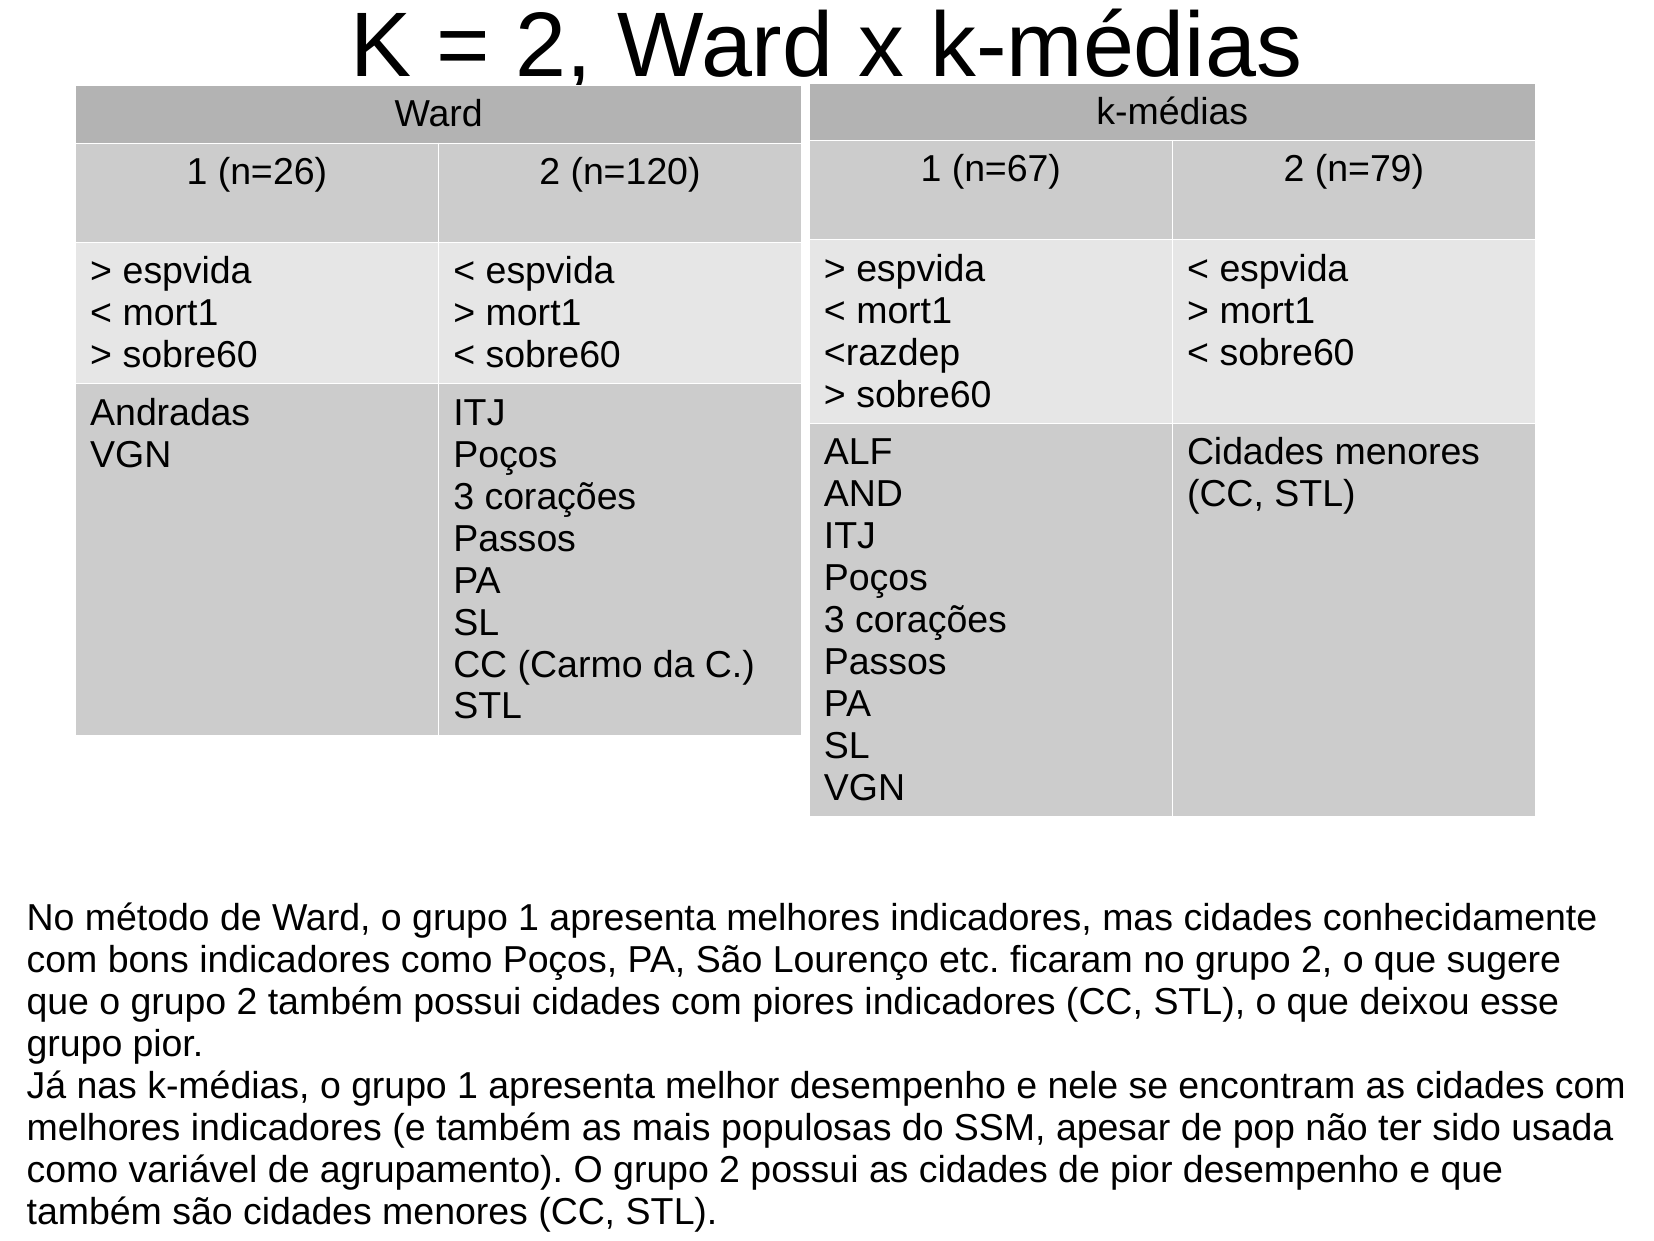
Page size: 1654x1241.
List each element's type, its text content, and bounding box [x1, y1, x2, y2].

table_cell ITJ Poços 3 corações Passos PA SL CC (Carmo da C.) STL [439, 384, 801, 735]
table_cell < espvida > mort1 < sobre60 [1173, 240, 1535, 423]
table_cell > espvida < mort1 > sobre60 [76, 243, 438, 383]
table_cell 1 (n=26) [76, 144, 438, 242]
table_cell Andradas VGN [76, 384, 438, 735]
table_cell Cidades menores (CC, STL) [1173, 424, 1535, 816]
table_header k-médias [810, 84, 1535, 140]
table_cell > espvida < mort1 <razdep > sobre60 [810, 240, 1172, 423]
title K = 2, Ward x k-médias [82, 0, 1571, 148]
table_cell < espvida > mort1 < sobre60 [439, 243, 801, 383]
table_cell 2 (n=120) [439, 144, 801, 242]
table_cell 1 (n=67) [810, 141, 1172, 239]
table_header Ward [76, 86, 801, 143]
text_box No método de Ward, o grupo 1 apresenta melhores indicadores, mas cidades conhecidamente com bons indicadores como Poços, PA, São Lourenço etc. ficaram no grupo 2, o que sugere que o grupo 2 também possui cidades com piores indicadores (CC, STL), o que deixou esse grupo pior. Já nas k-médias, o grupo 1 apresenta melhor desempenho e nele se encontram as cidades com melhores indicadores (e também as mais populosas do SSM, apesar de pop não ter sido usada como variável de agrupamento). O grupo 2 possui as cidades de pior desempenho e que também são cidades menores (CC, STL). [11, 889, 1642, 1241]
table_cell 2 (n=79) [1173, 141, 1535, 239]
table_cell ALF AND ITJ Poços 3 corações Passos PA SL VGN [810, 424, 1172, 816]
